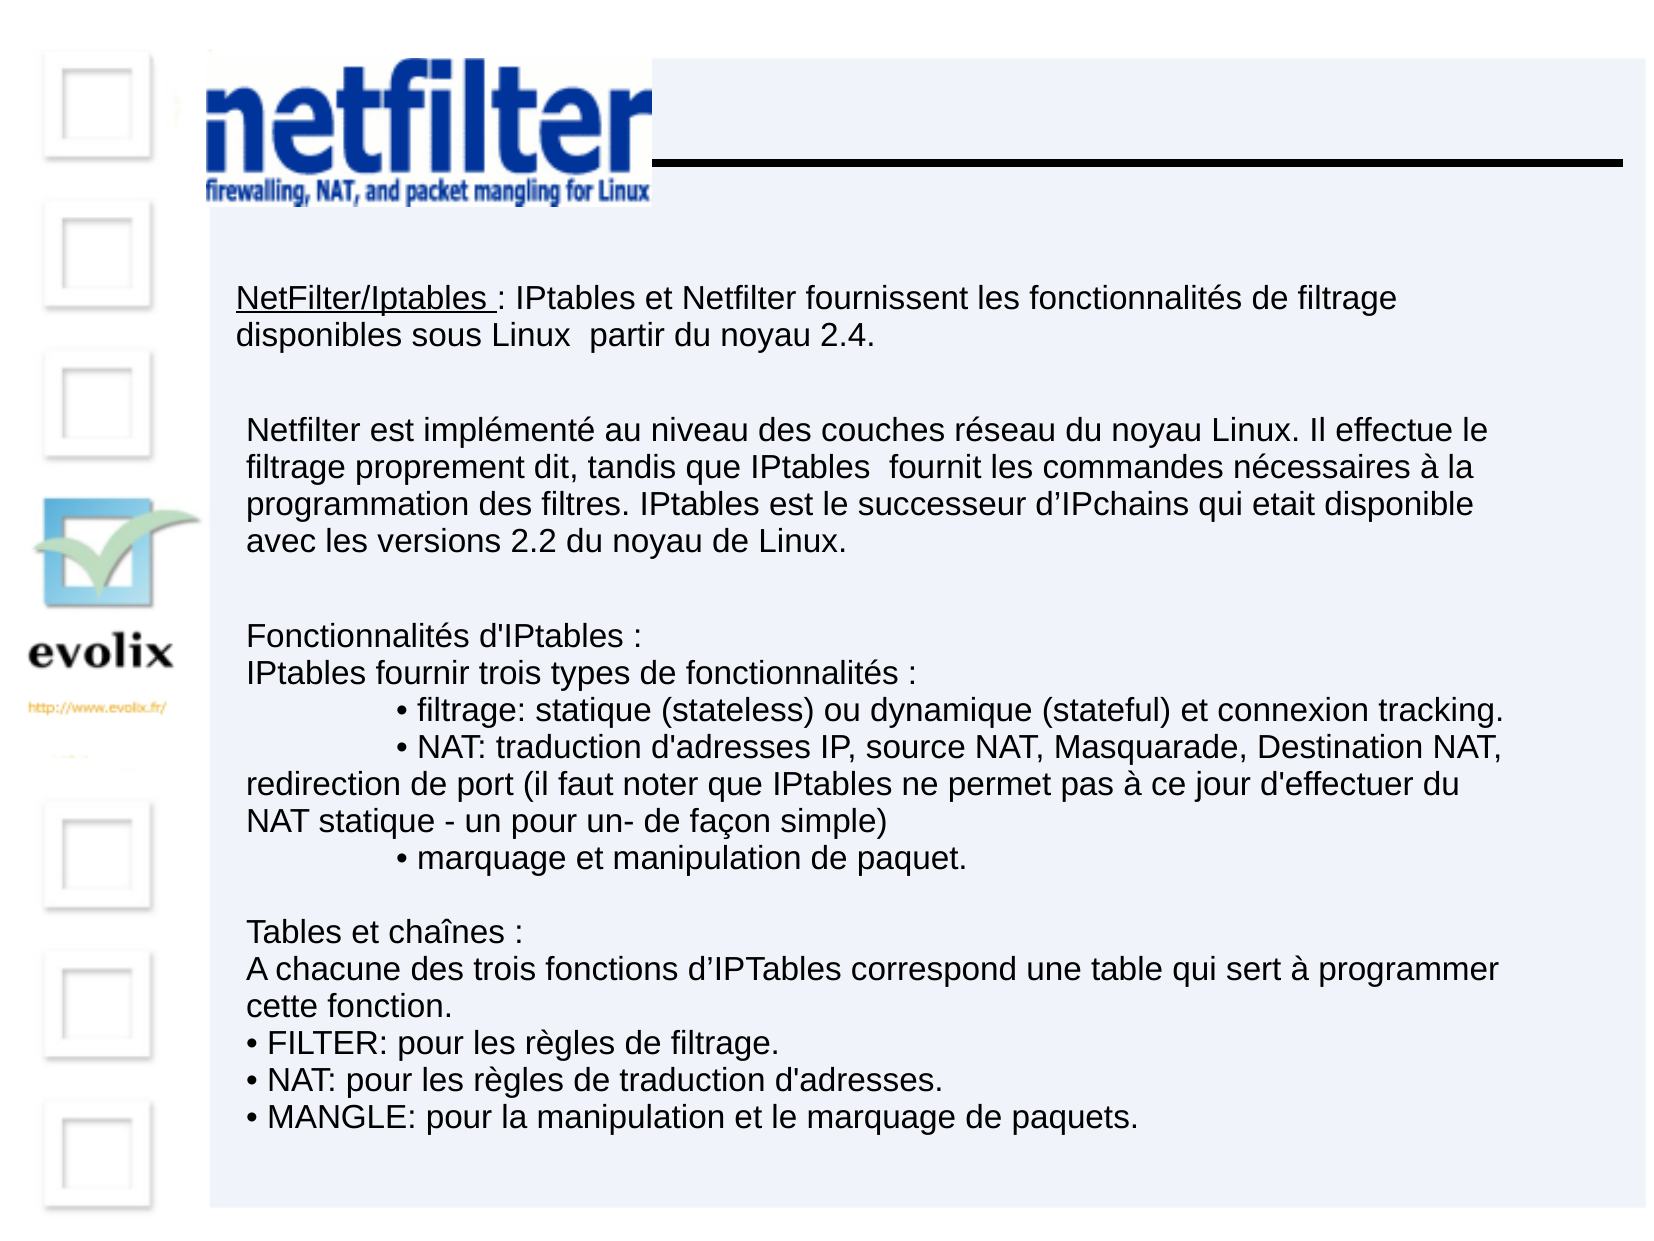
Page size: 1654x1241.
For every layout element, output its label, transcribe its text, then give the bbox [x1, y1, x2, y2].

text_box Netfilter est implémenté au niveau des couches réseau du noyau Linux. Il effectue le filtrage proprement dit, tandis que IPtables fournit les commandes nécessaires à la programmation des filtres. IPtables est le successeur d’IPchains qui etait disponible avec les versions 2.2 du noyau de Linux. Fonctionnalités d'IPtables : IPtables fournir trois types de fonctionnalités : • filtrage: statique (stateless) ou dynamique (stateful) et connexion tracking. • NAT: traduction d'adresses IP, source NAT, Masquarade, Destination NAT, redirection de port (il faut noter que IPtables ne permet pas à ce jour d'effectuer du NAT statique - un pour un- de façon simple) • marquage et manipulation de paquet. Tables et chaînes : A chacune des trois fonctions d’IPTables correspond une table qui sert à programmer cette fonction. • FILTER: pour les règles de filtrage. • NAT: pour les règles de traduction d'adresses. • MANGLE: pour la manipulation et le marquage de paquets. [231, 404, 1538, 1144]
text_box NetFilter/Iptables : IPtables et Netfilter fournissent les fonctionnalités de filtrage disponibles sous Linux partir du noyau 2.4. [221, 272, 1457, 361]
picture [0, 49, 1654, 1218]
